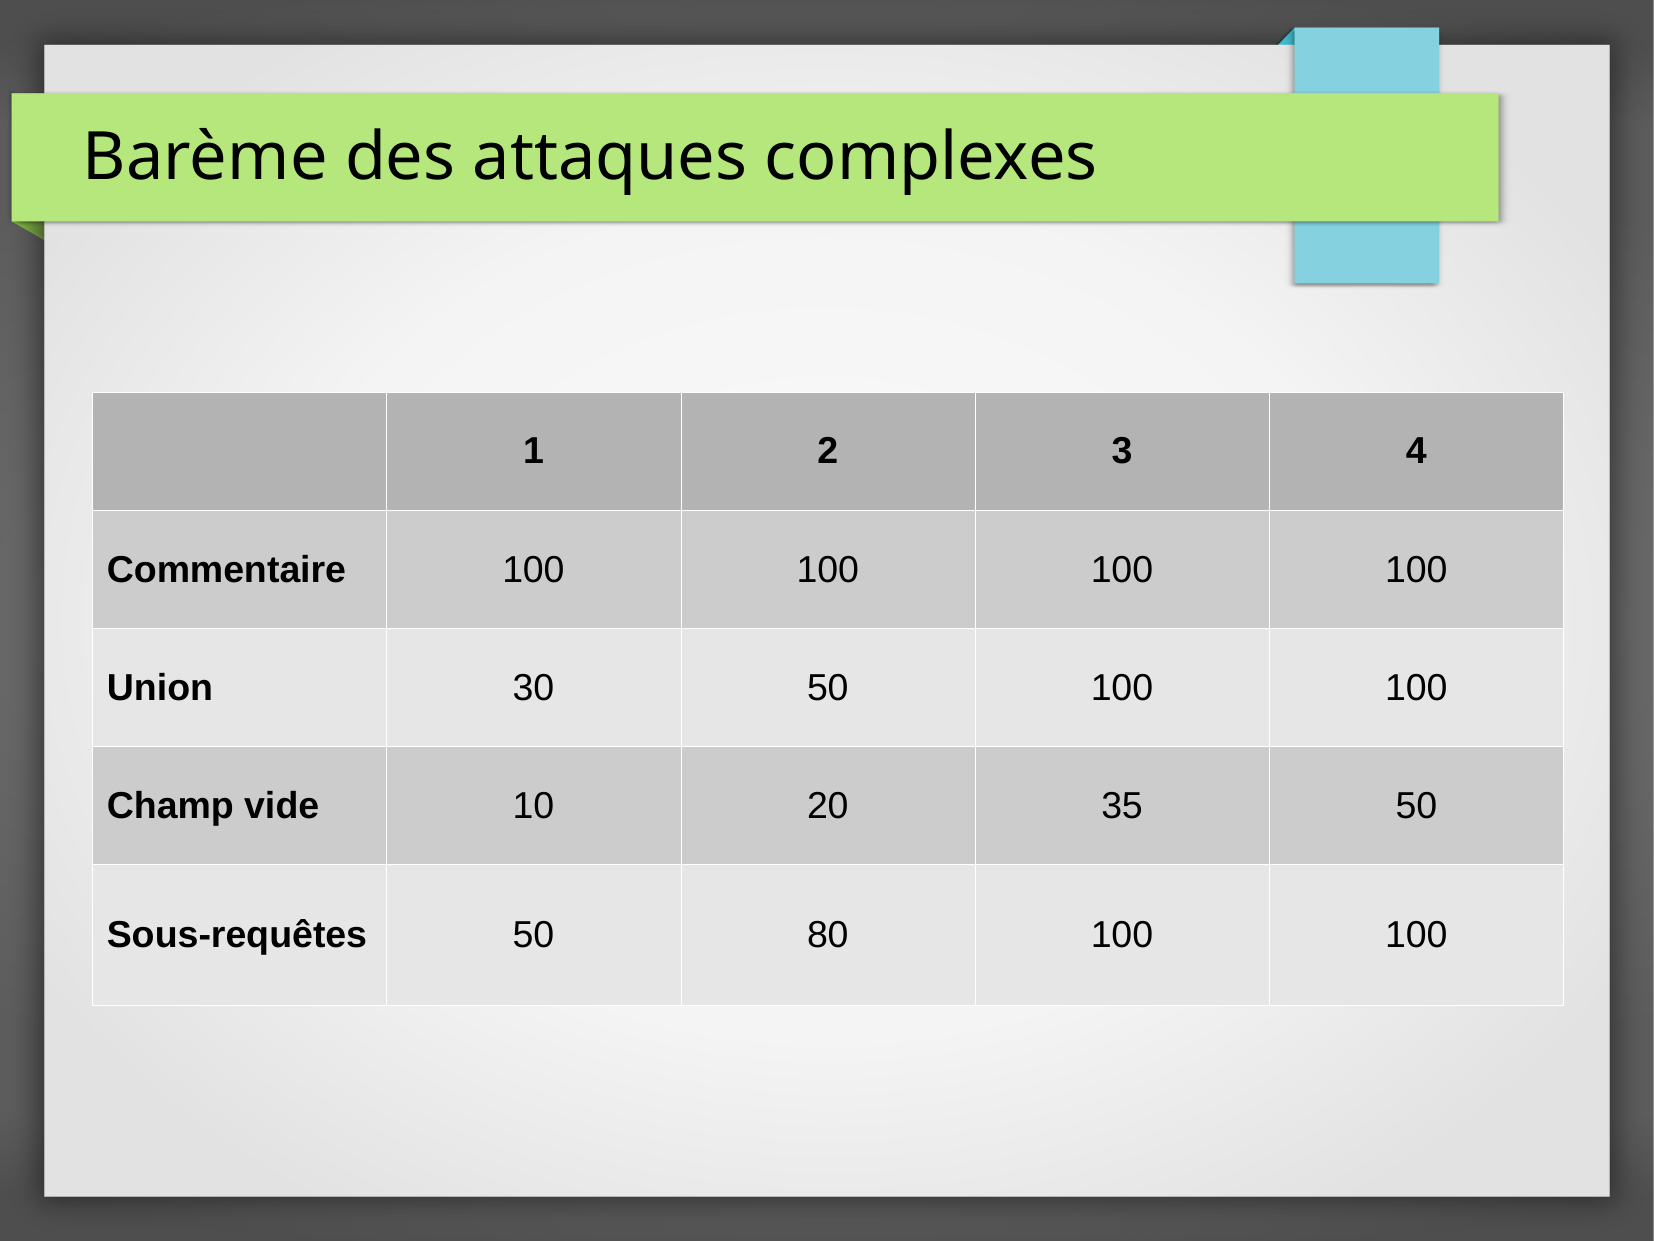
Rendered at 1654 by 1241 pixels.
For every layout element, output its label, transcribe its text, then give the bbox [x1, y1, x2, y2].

title Barème des attaques complexes [82, 94, 1264, 213]
list [82, 295, 1571, 1015]
table_cell 20 [682, 747, 975, 864]
table_cell 100 [682, 511, 975, 628]
table_header 1 [387, 393, 681, 510]
table_cell 50 [1270, 747, 1563, 864]
table_cell 100 [1270, 865, 1563, 1005]
table_cell Union [93, 629, 386, 746]
table_cell Champ vide [93, 747, 386, 864]
table_cell 35 [976, 747, 1269, 864]
table_header 4 [1270, 393, 1563, 510]
table_cell 100 [387, 511, 681, 628]
picture [0, 0, 1654, 1241]
table_header [93, 393, 386, 510]
table_cell Sous-requêtes [93, 865, 386, 1005]
table_cell 100 [1270, 511, 1563, 628]
table_cell Commentaire [93, 511, 386, 628]
table_cell 100 [976, 865, 1269, 1005]
table_cell 100 [976, 629, 1269, 746]
table_cell 100 [1270, 629, 1563, 746]
table_header 3 [976, 393, 1269, 510]
table_cell 100 [976, 511, 1269, 628]
table_cell 80 [682, 865, 975, 1005]
table_cell 50 [682, 629, 975, 746]
table_header 2 [682, 393, 975, 510]
table_cell 50 [387, 865, 681, 1005]
table_cell 10 [387, 747, 681, 864]
table_cell 30 [387, 629, 681, 746]
